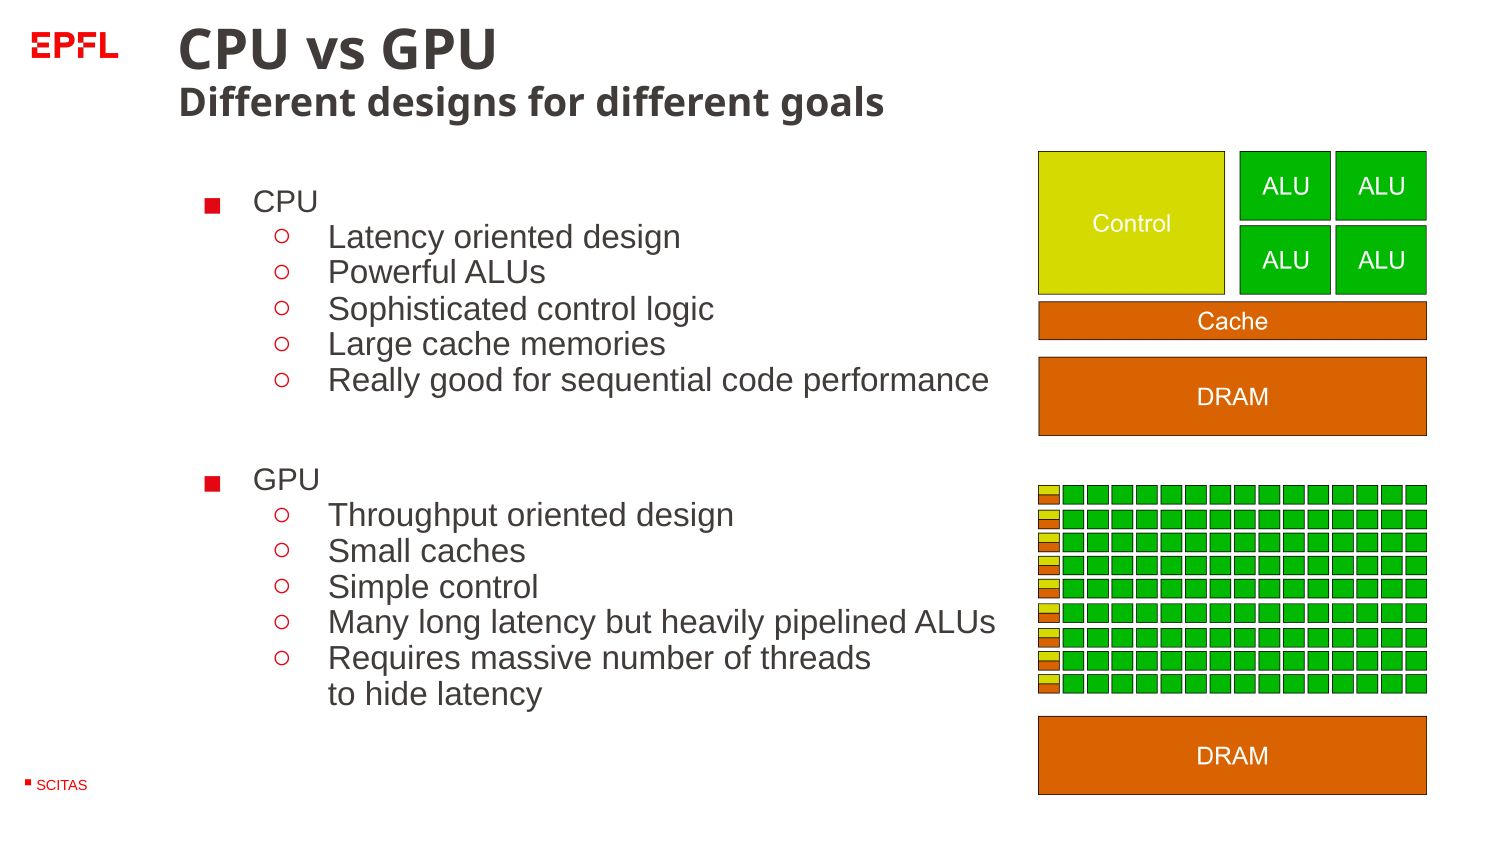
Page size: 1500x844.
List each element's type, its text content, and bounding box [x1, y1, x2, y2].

picture [1038, 151, 1427, 436]
picture [21, 21, 129, 69]
list CPU Latency oriented design Powerful ALUs Sophisticated control logic Large cache memories Really good for sequential code performance GPU Throughput oriented design Small caches Simple control Many long latency but heavily pipelined ALUs Requires massive number of threads to hide latency [148, 198, 1416, 844]
title CPU vs GPU Different designs for different goals [148, 21, 1416, 198]
picture [1038, 485, 1427, 795]
